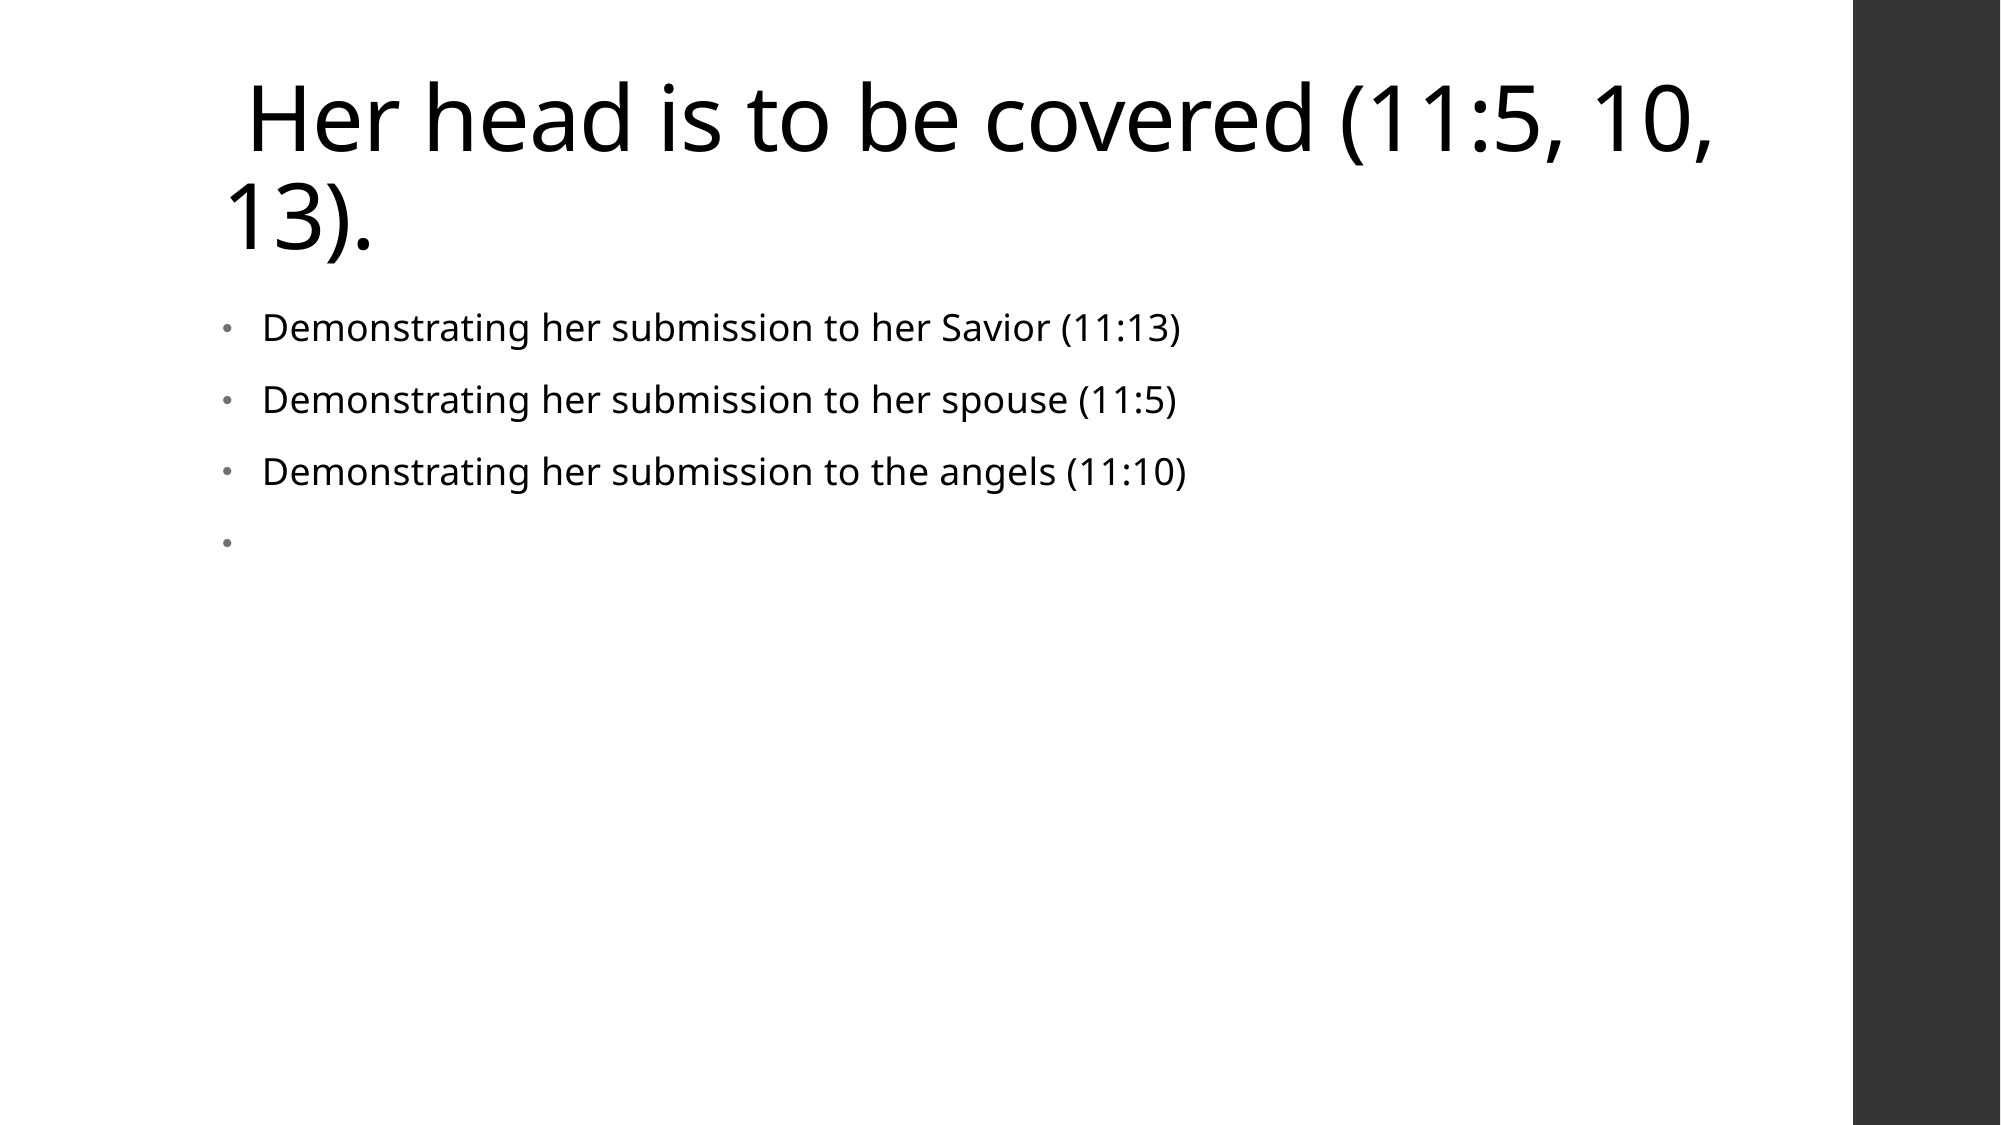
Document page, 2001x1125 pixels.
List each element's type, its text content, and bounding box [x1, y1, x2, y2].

list Demonstrating her submission to her Savior (11:13) Demonstrating her submission to her spouse (11:5) Demonstrating her submission to the angels (11:10) [206, 299, 1617, 1014]
title Her head is to be covered (11:5, 10, 13). [206, 60, 1797, 278]
